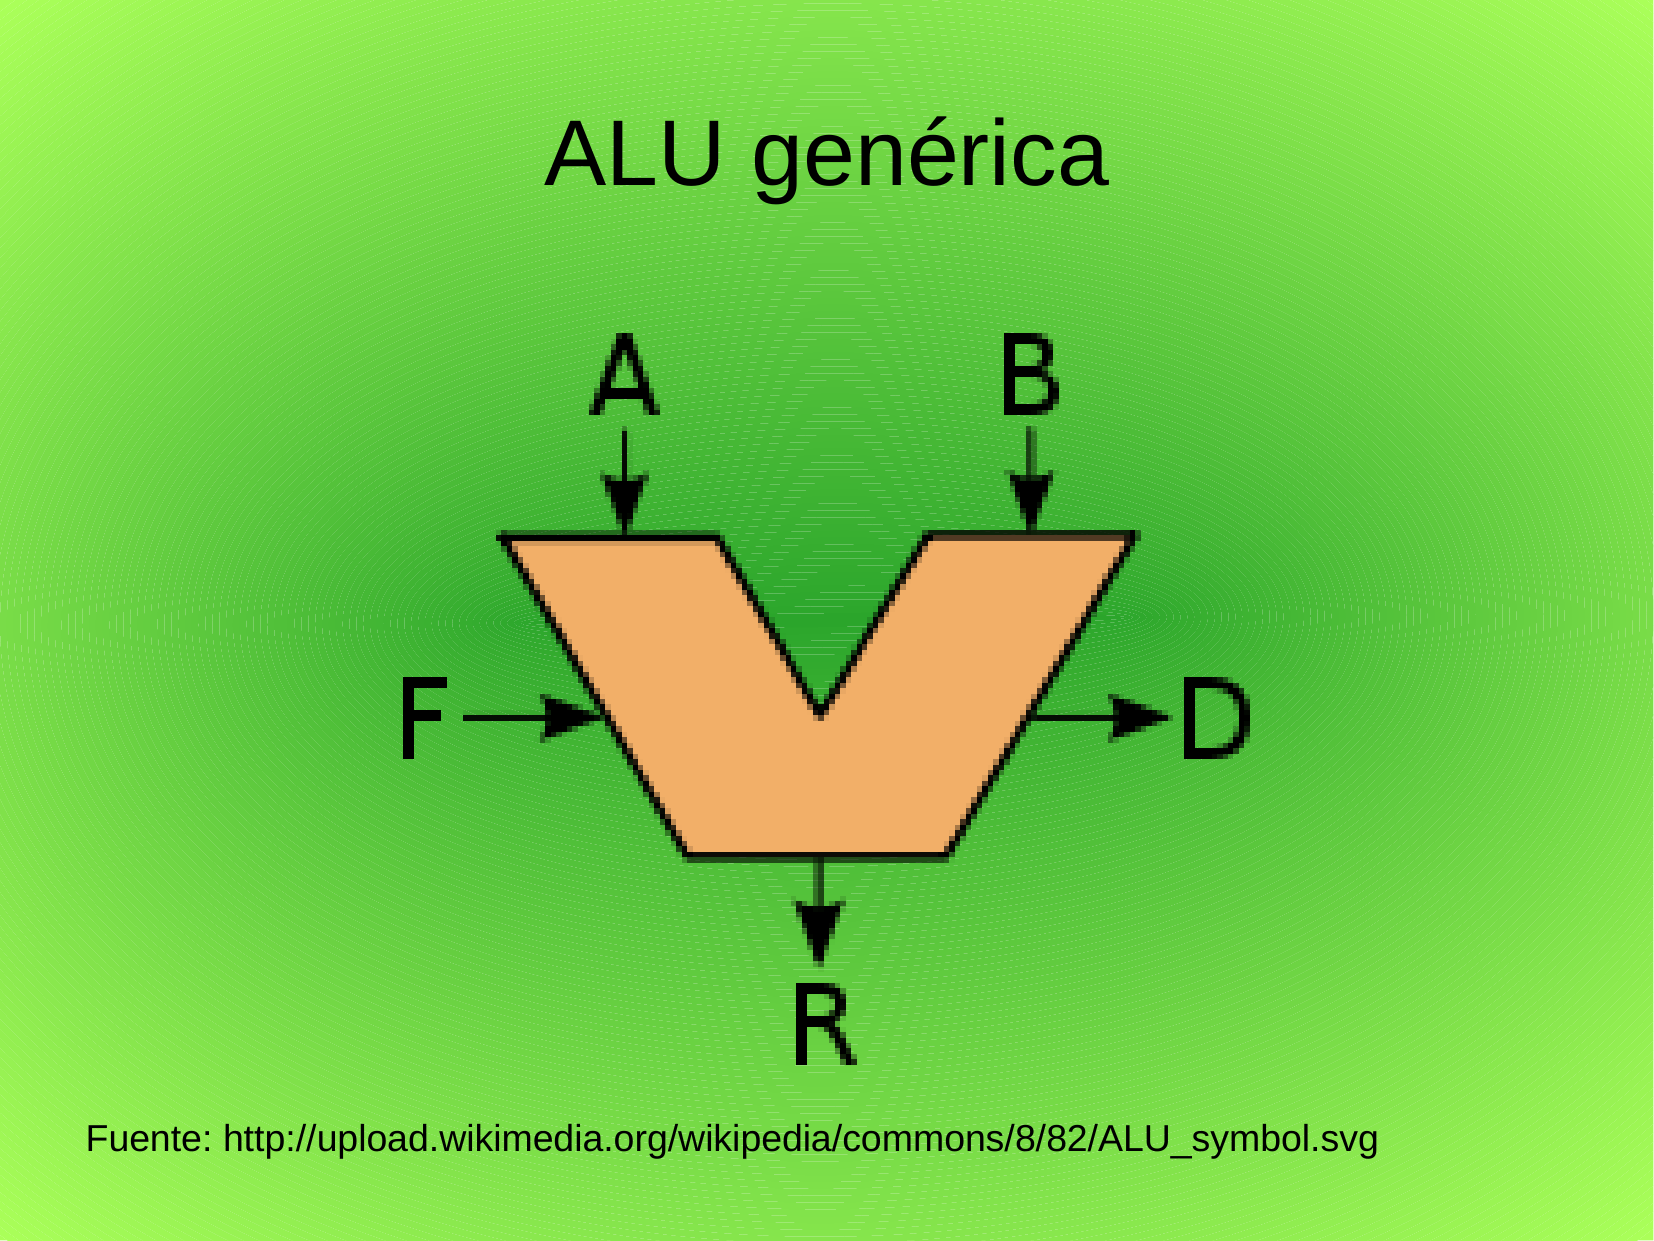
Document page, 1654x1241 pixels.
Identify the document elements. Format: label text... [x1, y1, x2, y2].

picture [349, 290, 1305, 1109]
title ALU genérica [82, 49, 1571, 257]
text_box Fuente: http://upload.wikimedia.org/wikipedia/commons/8/82/ALU_symbol.svg [70, 1110, 1395, 1168]
